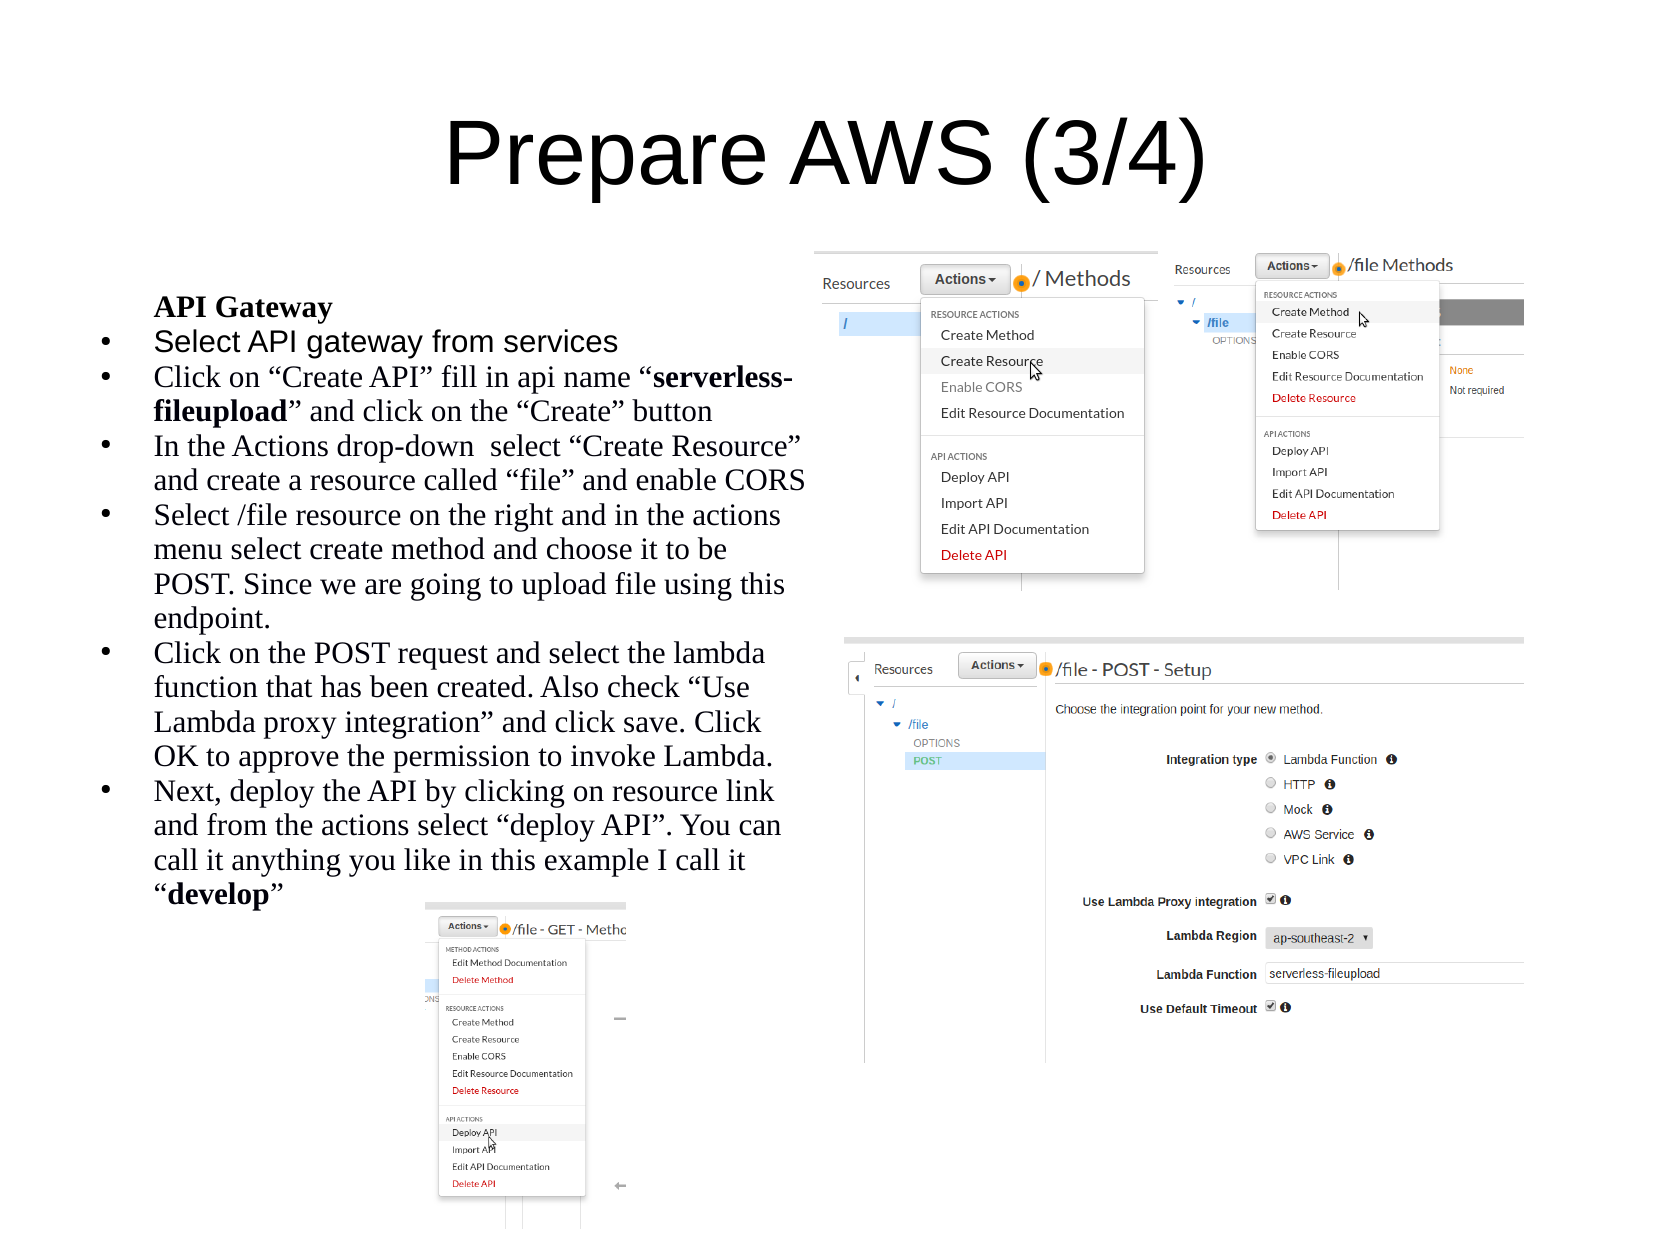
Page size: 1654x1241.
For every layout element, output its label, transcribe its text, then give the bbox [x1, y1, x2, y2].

picture [1169, 247, 1524, 590]
picture [844, 637, 1524, 1063]
picture [814, 251, 1158, 591]
title Prepare AWS (3/4) [82, 49, 1571, 257]
picture [425, 902, 626, 1229]
list API Gateway Select API gateway from services Click on “Create API” fill in api name “serverless-fileupload” and click on the “Create” button In the Actions drop-down select “Create Resource” and create a resource called “file” and enable CORS Select /file resource on the right and in the actions menu select create method and choose it to be POST. Since we are going to upload file using this endpoint. Click on the POST request and select the lambda function that has been created. Also check “Use Lambda proxy integration” and click save. Click OK to approve the permission to invoke Lambda. Next, deploy the API by clicking on resource link and from the actions select “deploy API”. You can call it anything you like in this example I call it “develop” [82, 290, 809, 1111]
